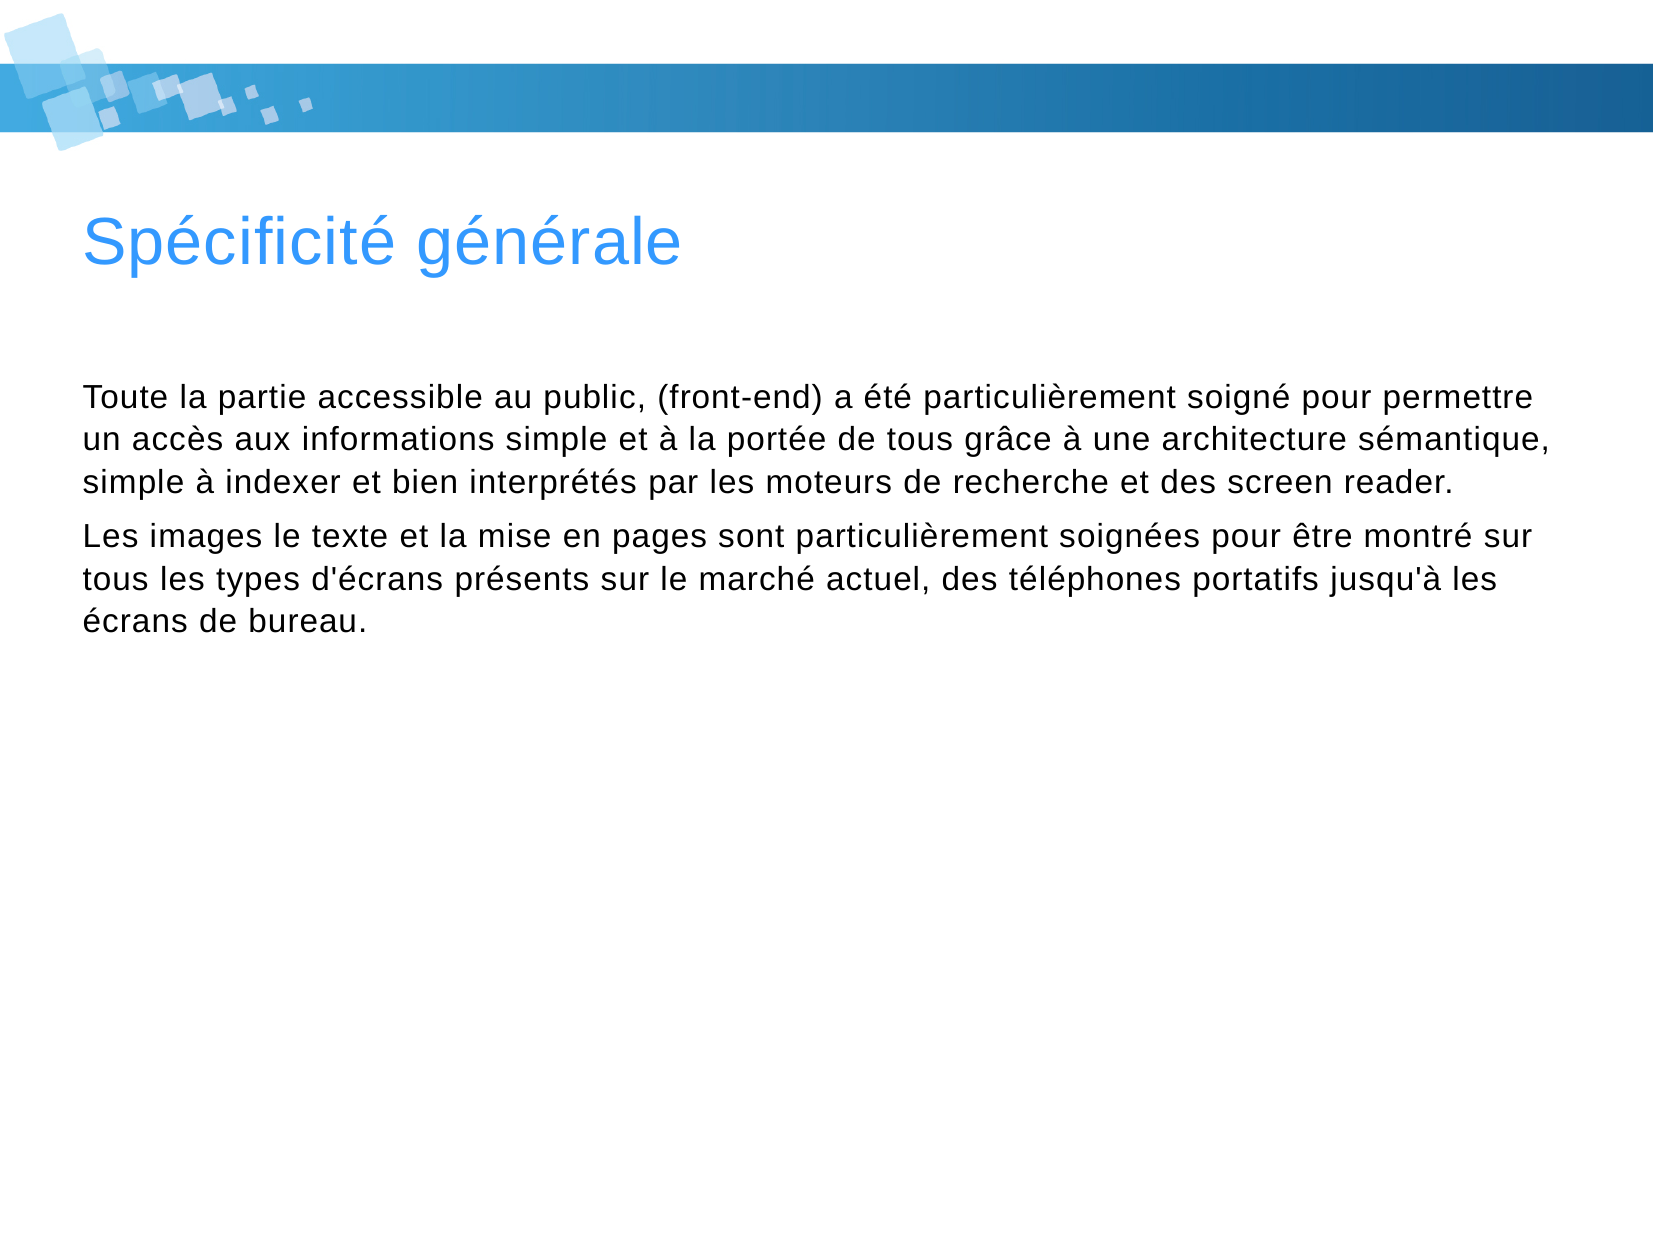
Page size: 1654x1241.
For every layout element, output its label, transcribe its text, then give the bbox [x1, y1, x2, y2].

title Spécificité générale [82, 131, 1571, 339]
picture [0, 0, 1653, 1238]
list Toute la partie accessible au public, (front-end) a été particulièrement soigné pour permettre un accès aux informations simple et à la portée de tous grâce à une architecture sémantique, simple à indexer et bien interprétés par les moteurs de recherche et des screen reader. Les images le texte et la mise en pages sont particulièrement soignées pour être montré sur tous les types d'écrans présents sur le marché actuel, des téléphones portatifs jusqu'à les écrans de bureau. [82, 372, 1571, 1093]
